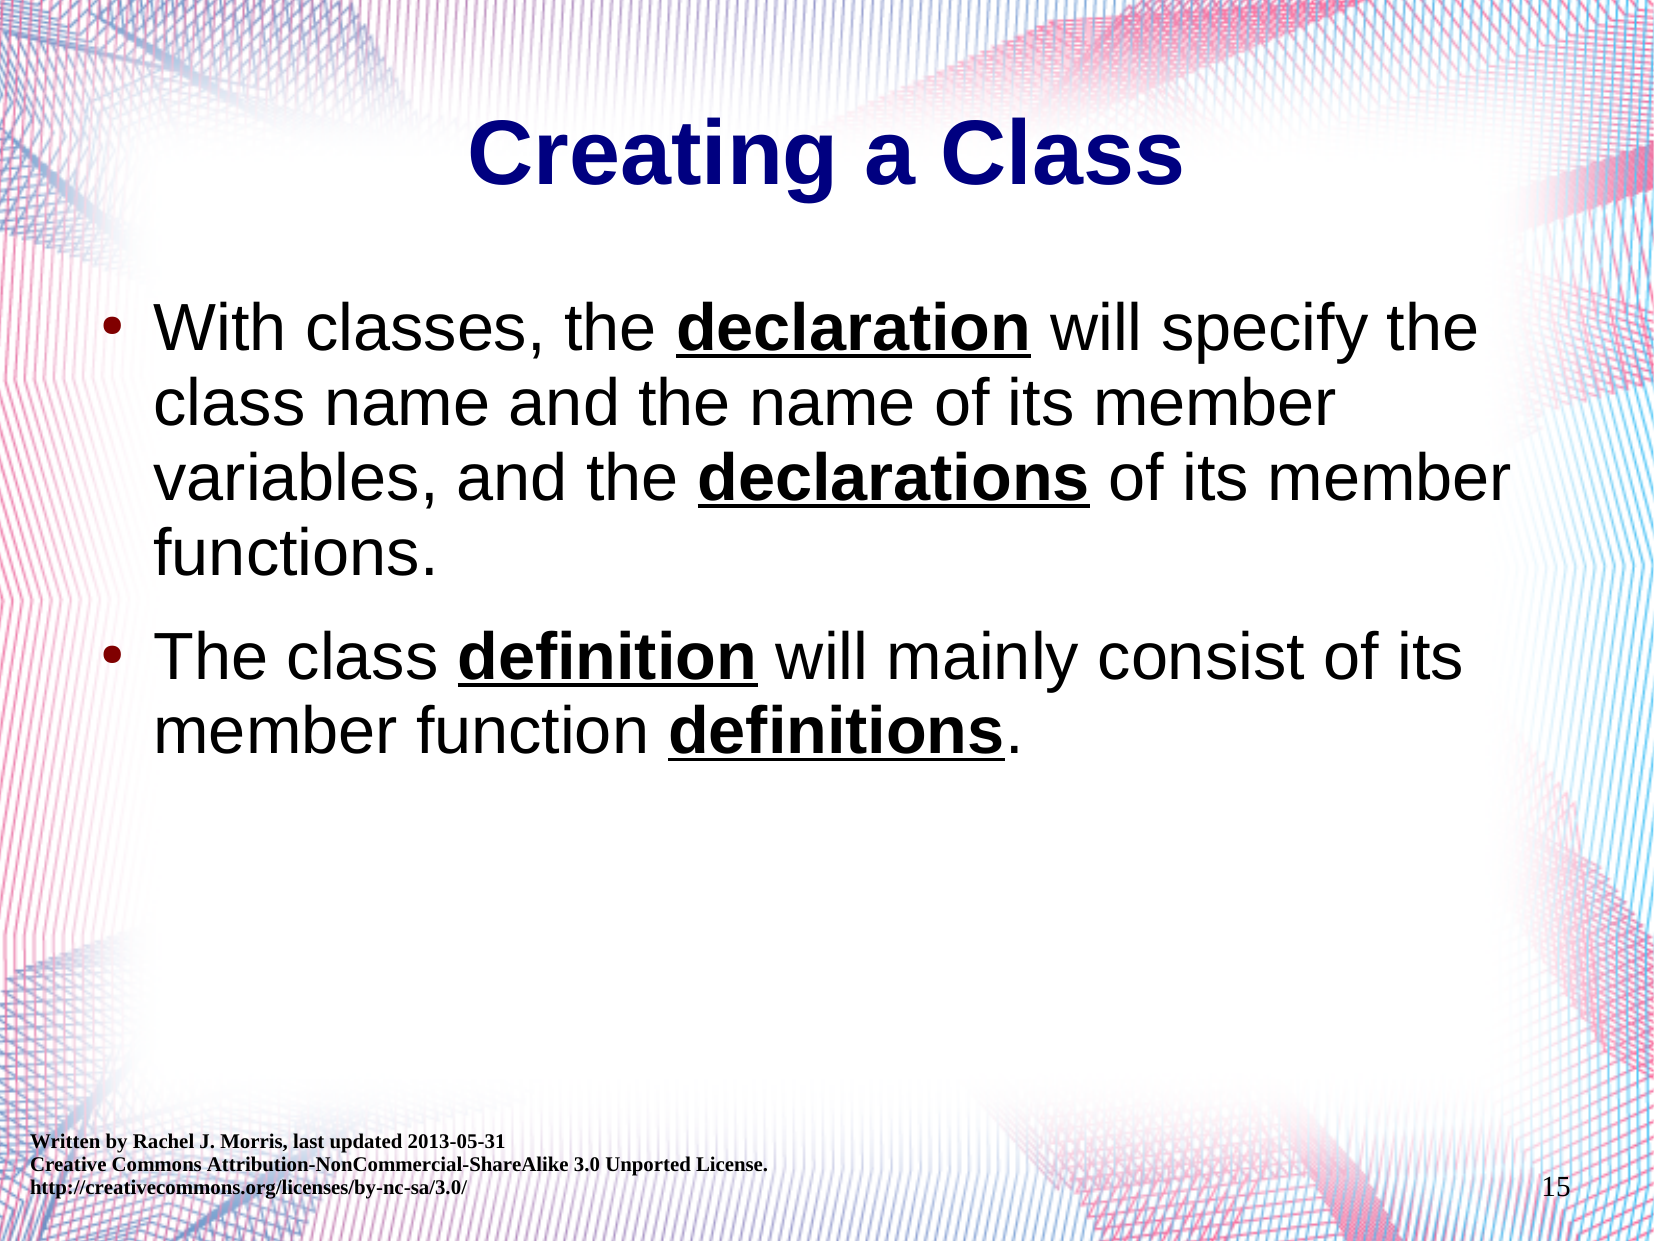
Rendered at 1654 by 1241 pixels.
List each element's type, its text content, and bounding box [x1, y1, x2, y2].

picture [0, 0, 1654, 1241]
list With classes, the declaration will specify the class name and the name of its member variables, and the declarations of its member functions. The class definition will mainly consist of its member function definitions. [82, 290, 1571, 1010]
title Creating a Class [82, 49, 1571, 257]
